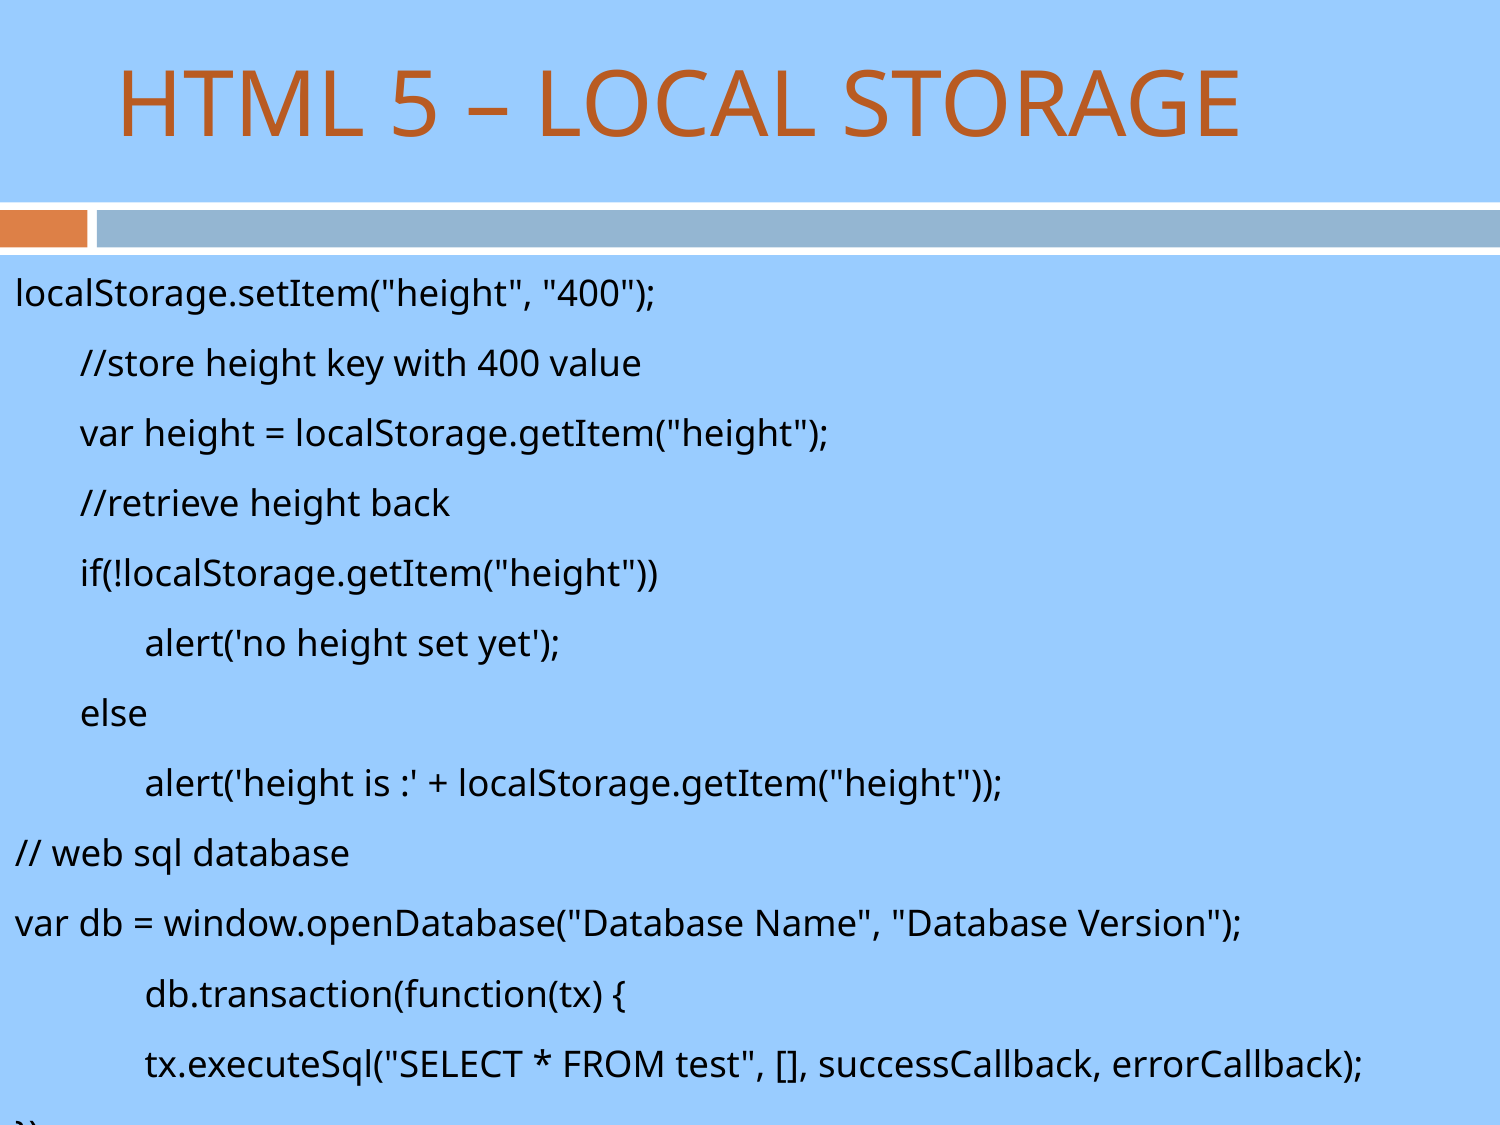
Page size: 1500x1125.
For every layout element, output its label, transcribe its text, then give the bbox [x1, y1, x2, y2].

list localStorage.setItem("height", "400"); //store height key with 400 value var height = localStorage.getItem("height"); //retrieve height back if(!localStorage.getItem("height")) alert('no height set yet'); else alert('height is :' + localStorage.getItem("height")); // web sql database var db = window.openDatabase("Database Name", "Database Version"); db.transaction(function(tx) { tx.executeSql("SELECT * FROM test", [], successCallback, errorCallback); }); [0, 262, 1438, 1125]
title HTML 5 – LOCAL STORAGE [100, 37, 1438, 200]
